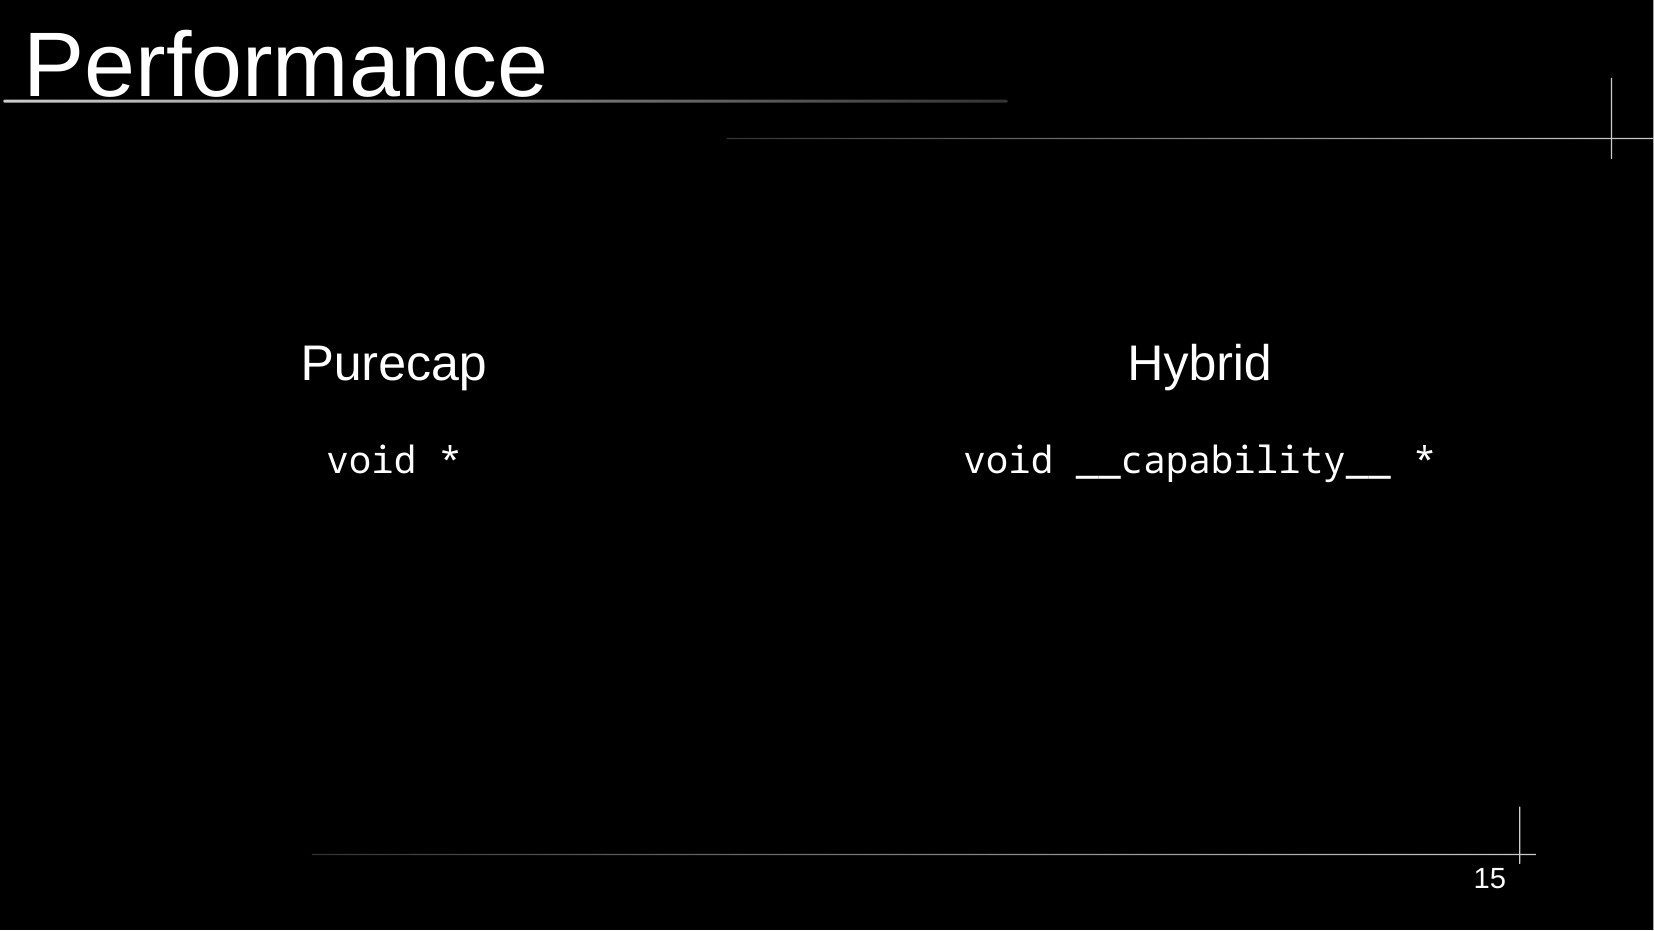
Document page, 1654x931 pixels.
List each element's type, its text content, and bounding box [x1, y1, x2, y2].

title Performance [23, 11, 1589, 119]
text_box Hybrid void __capability__ * [907, 327, 1492, 488]
text_box Purecap void * [130, 327, 657, 488]
